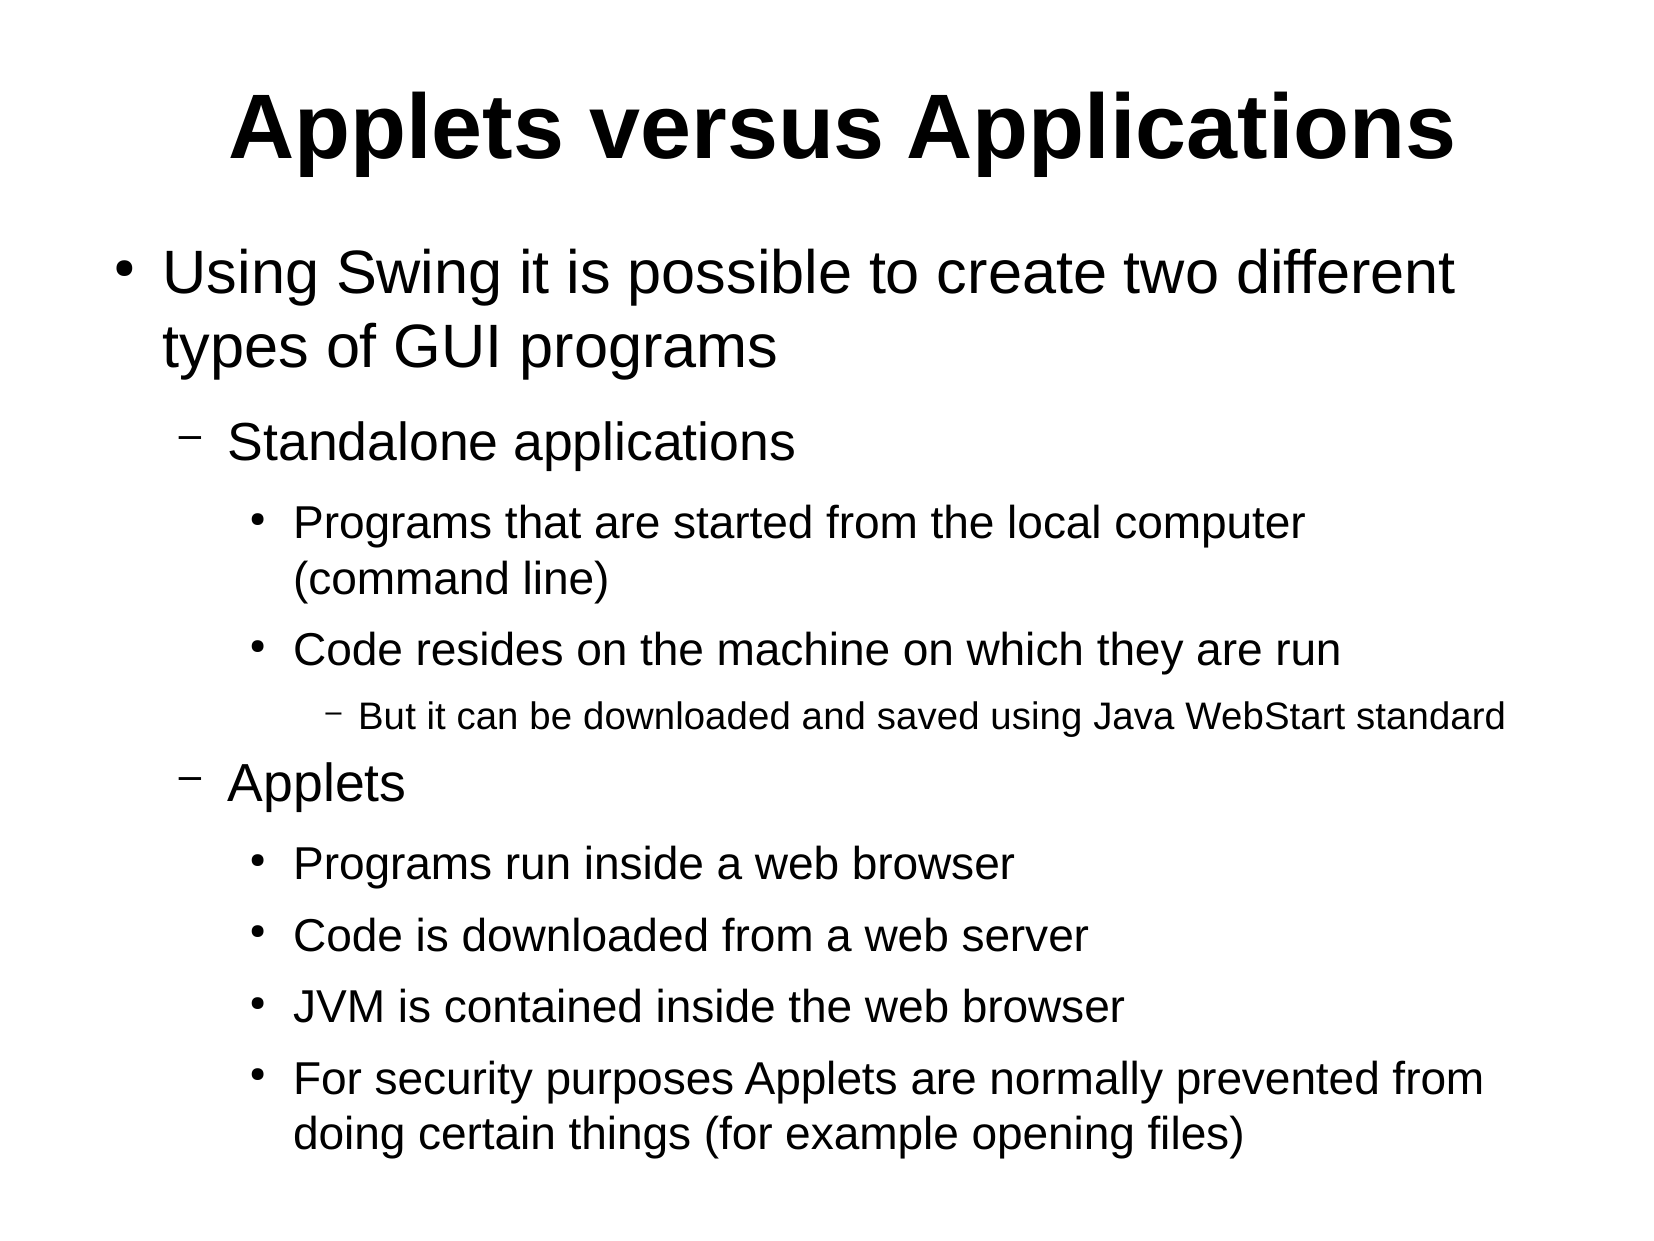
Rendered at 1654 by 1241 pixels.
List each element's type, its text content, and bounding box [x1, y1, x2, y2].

list Using Swing it is possible to create two different types of GUI programs Standalone applications Programs that are started from the local computer (command line) Code resides on the machine on which they are run But it can be downloaded and saved using Java WebStart standard Applets Programs run inside a web browser Code is downloaded from a web server JVM is contained inside the web browser For security purposes Applets are normally prevented from doing certain things (for example opening files) [82, 225, 1538, 1186]
title Applets versus Applications [82, 49, 1571, 196]
